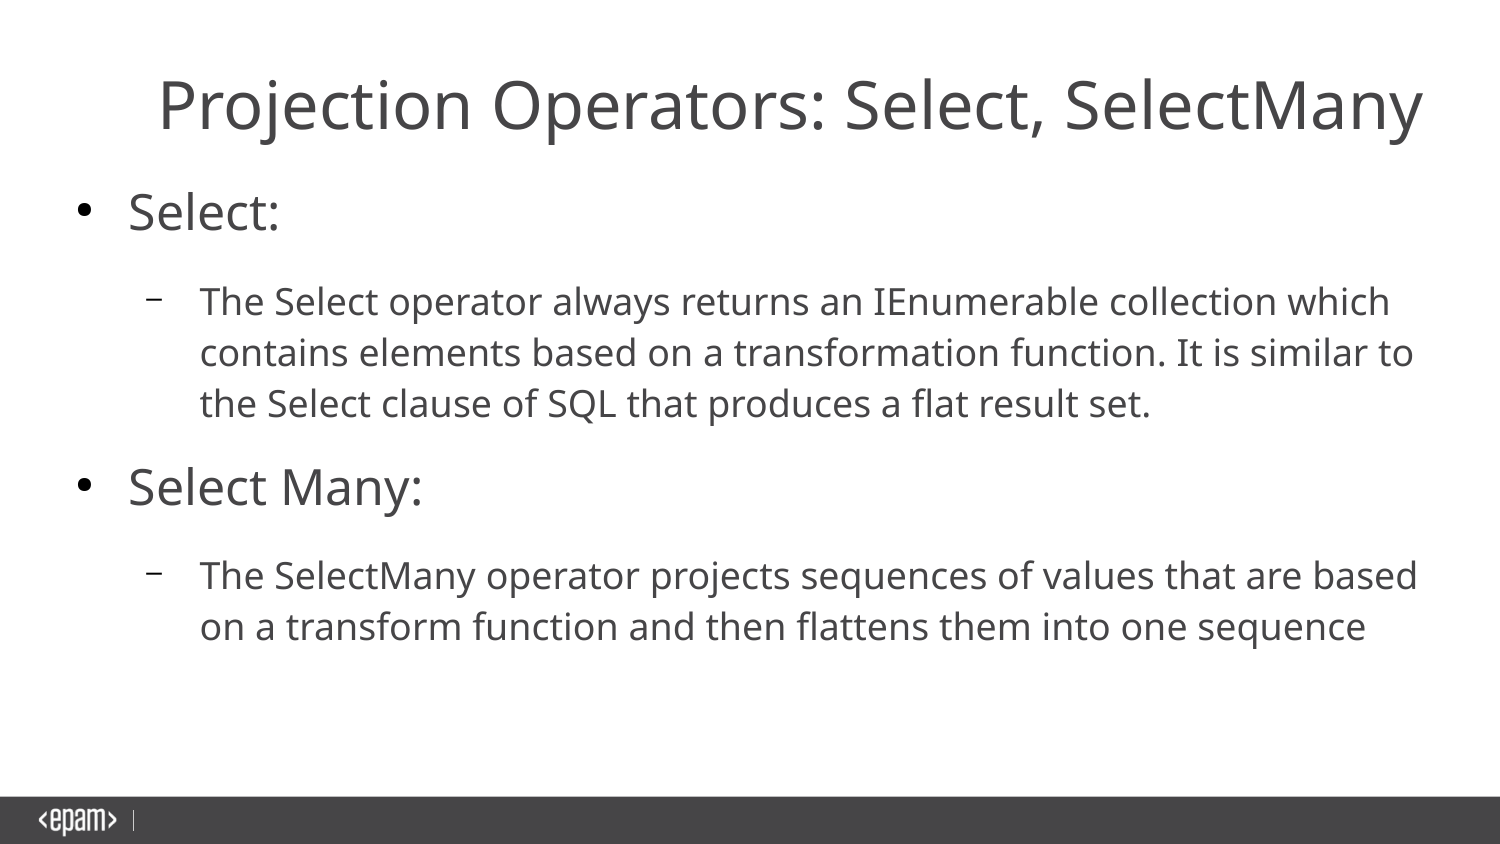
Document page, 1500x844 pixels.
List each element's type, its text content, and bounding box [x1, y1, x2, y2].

list Select: The Select operator always returns an IEnumerable collection which contains elements based on a transformation function. It is similar to the Select clause of SQL that produces a flat result set. Select Many: The SelectMany operator projects sequences of values that are based on a transform function and then flattens them into one sequence [57, 177, 1425, 733]
title Projection Operators: Select, SelectMany [35, 16, 1425, 192]
picture [38, 808, 117, 837]
